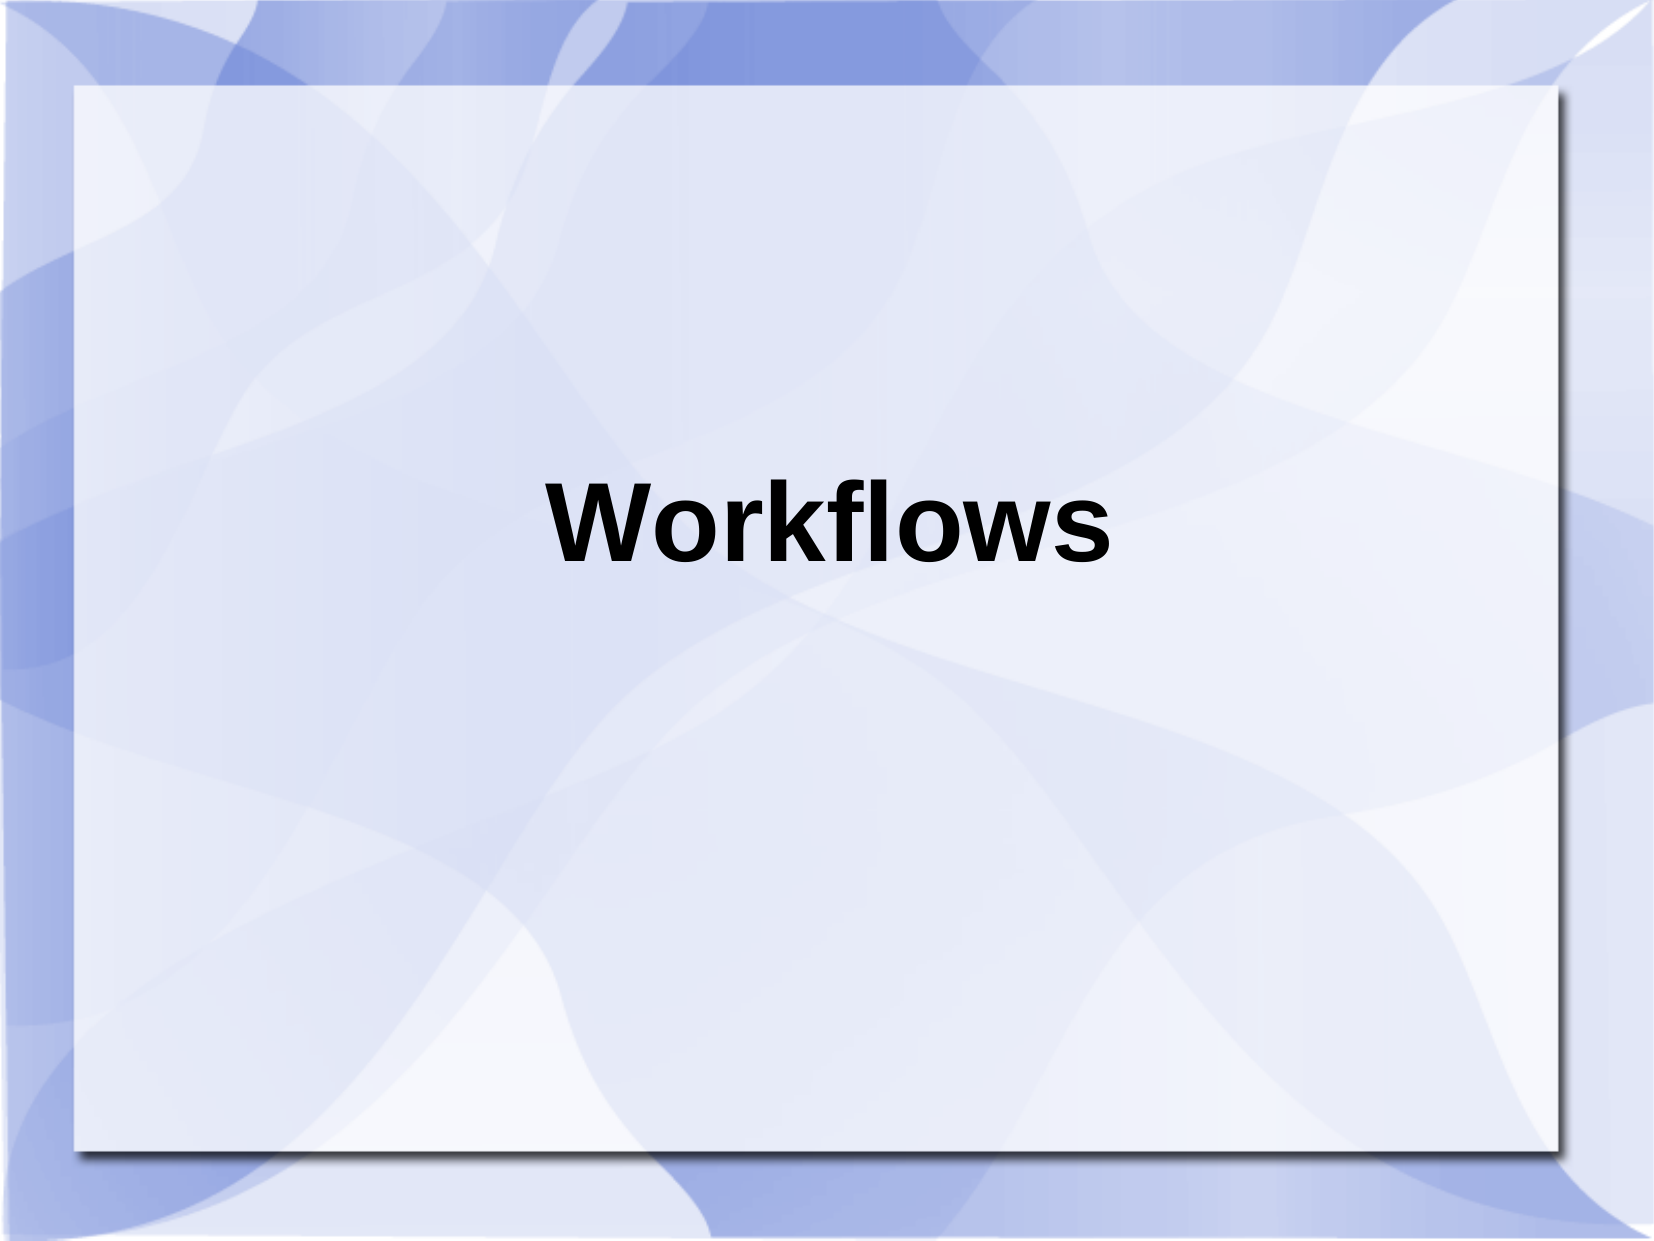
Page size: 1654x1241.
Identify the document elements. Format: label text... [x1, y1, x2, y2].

picture [0, 0, 1654, 1241]
title Workflows [123, 419, 1536, 627]
